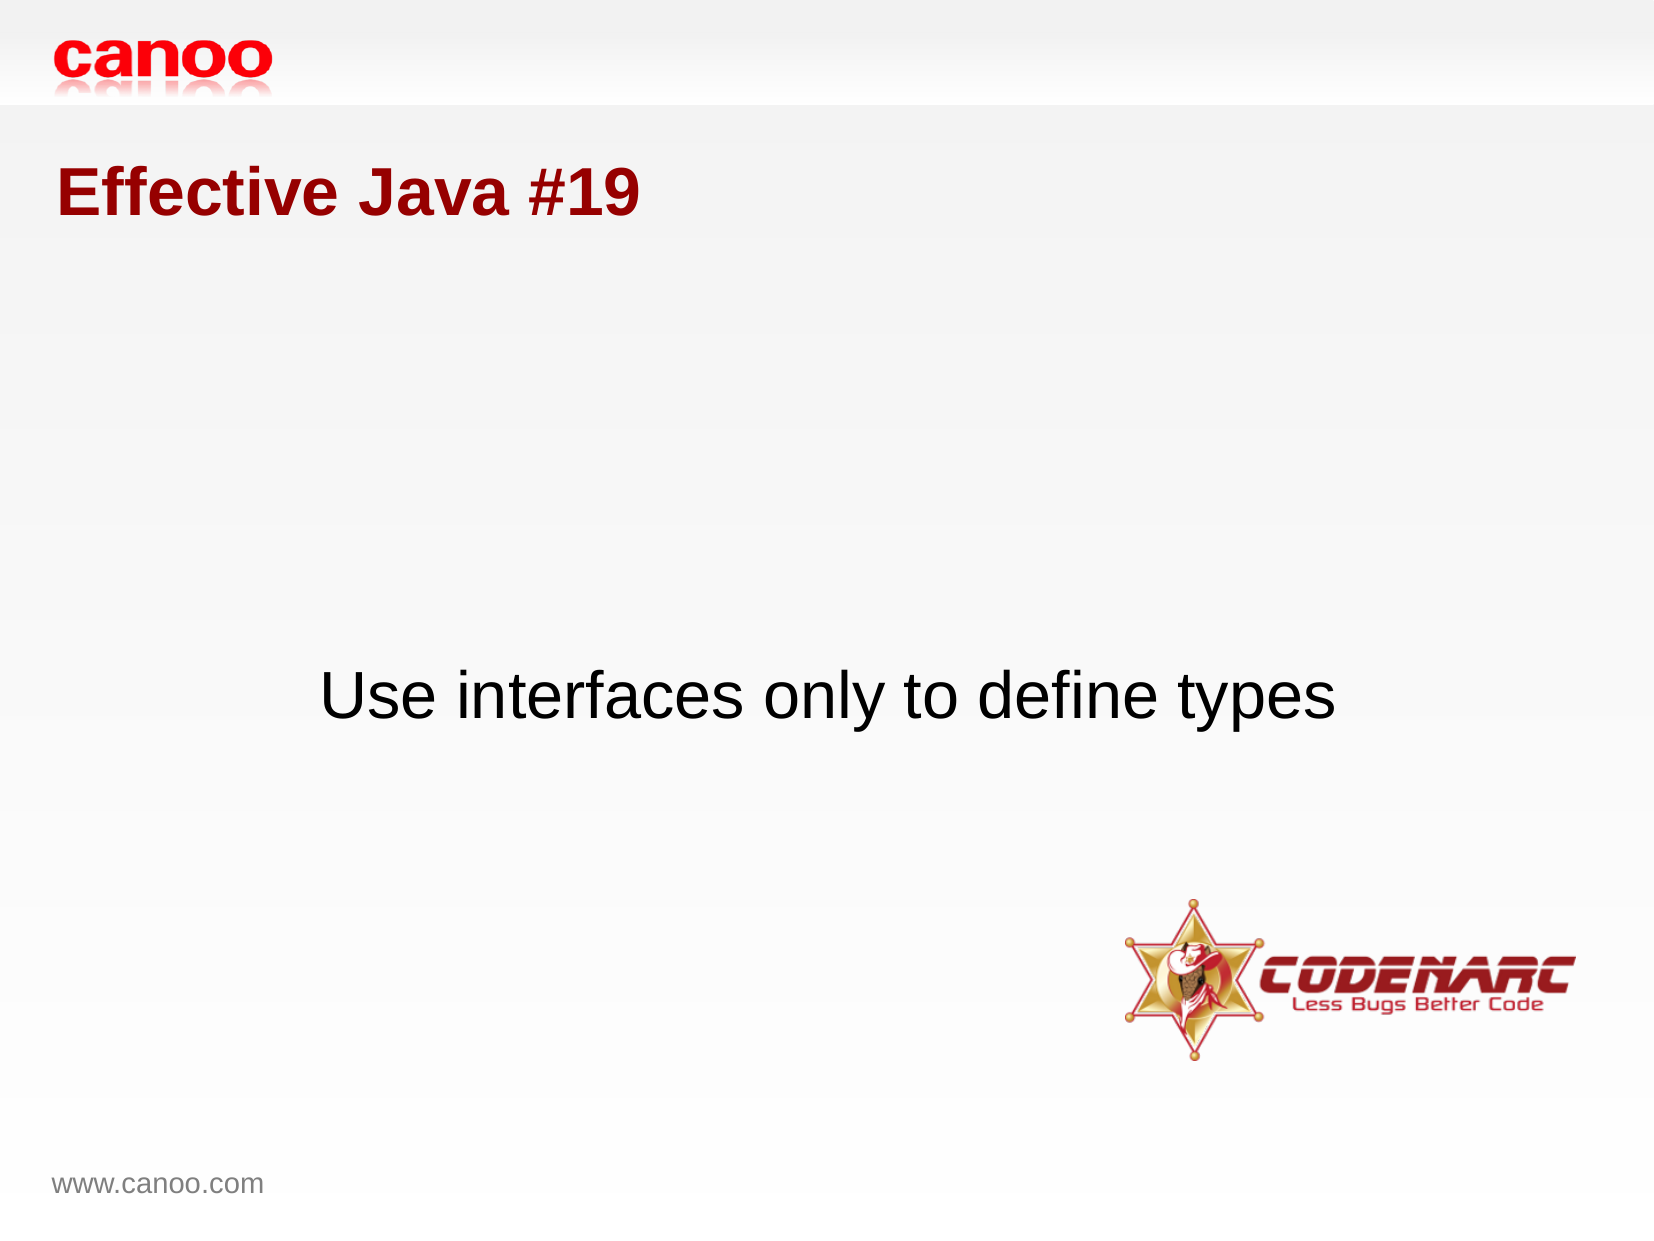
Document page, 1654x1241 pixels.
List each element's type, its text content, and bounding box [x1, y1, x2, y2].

picture [51, 37, 273, 119]
picture [1125, 899, 1576, 1061]
text_box Use interfaces only to define types [48, 282, 1609, 1102]
title Effective Java #19 [48, 138, 1609, 238]
